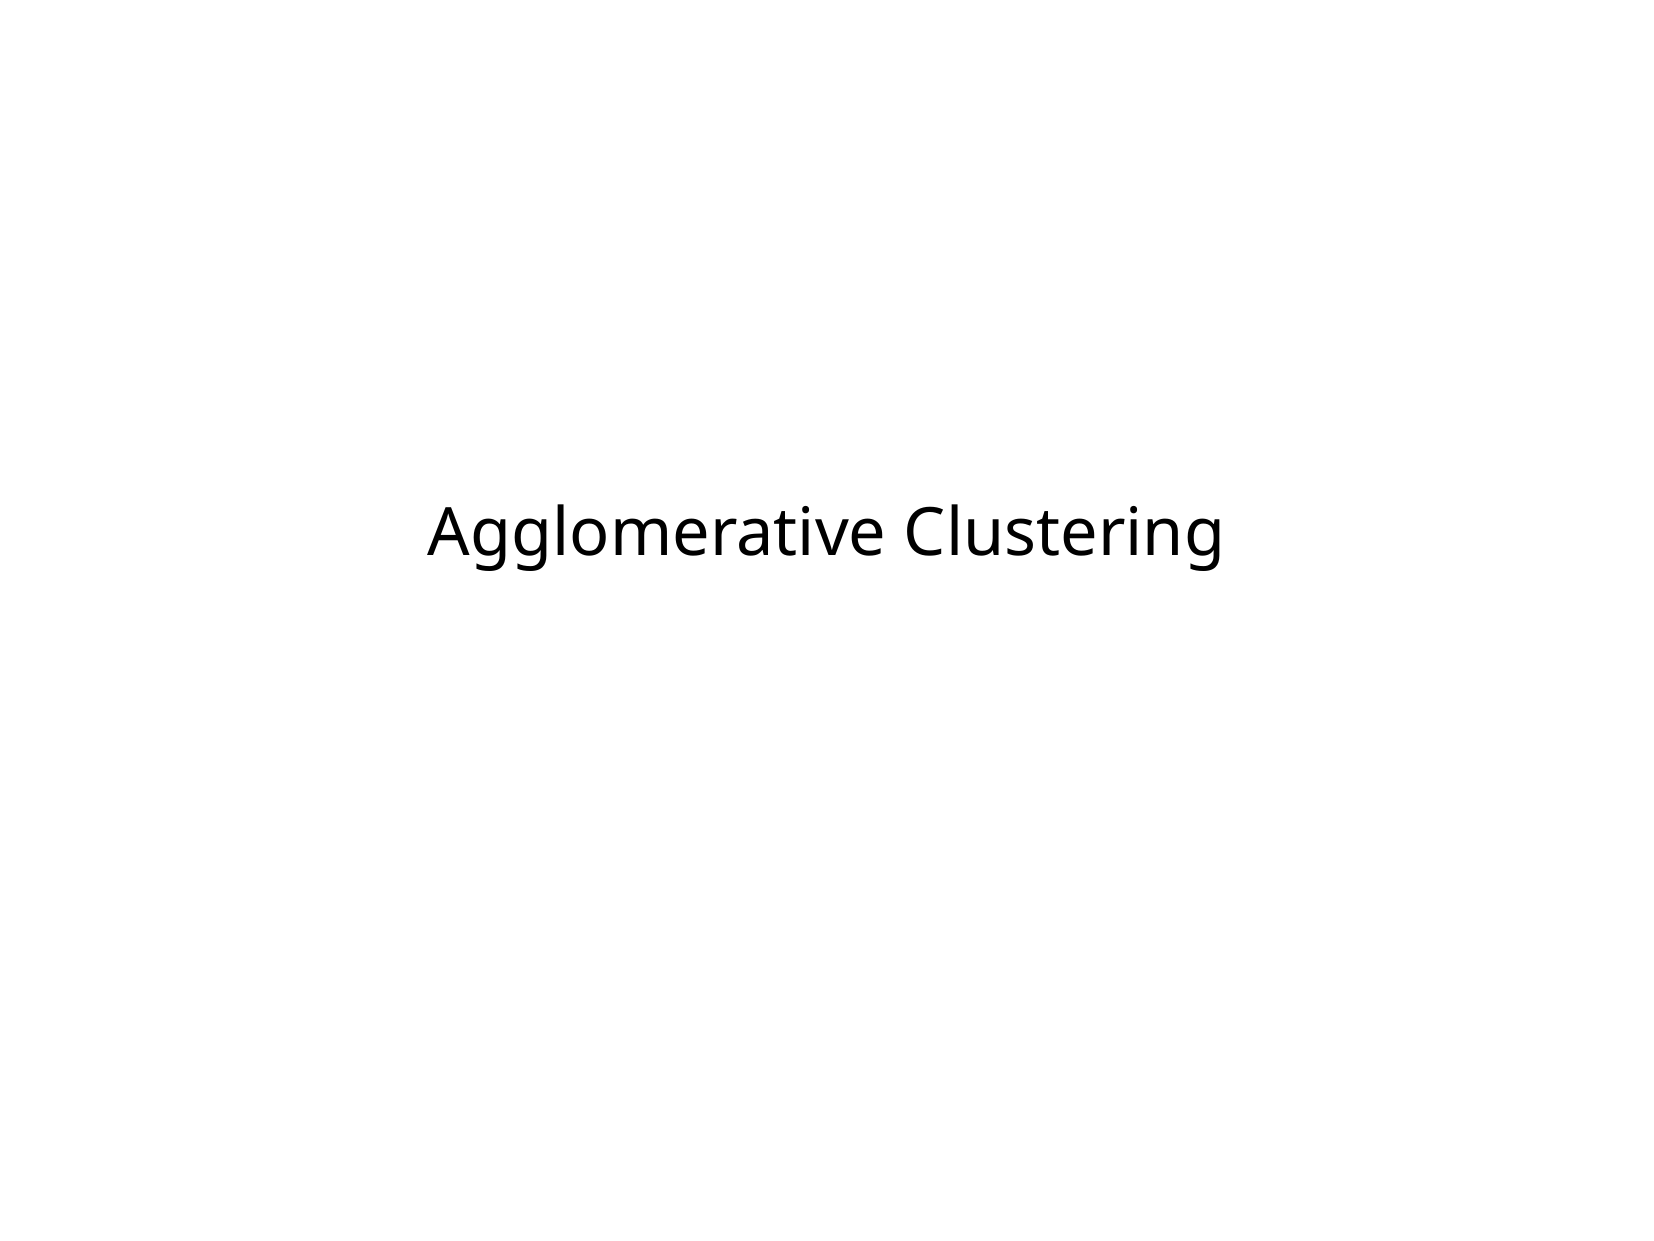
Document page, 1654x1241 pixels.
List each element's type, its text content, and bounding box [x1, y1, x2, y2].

subtitle Agglomerative Clustering [82, 49, 1571, 1010]
